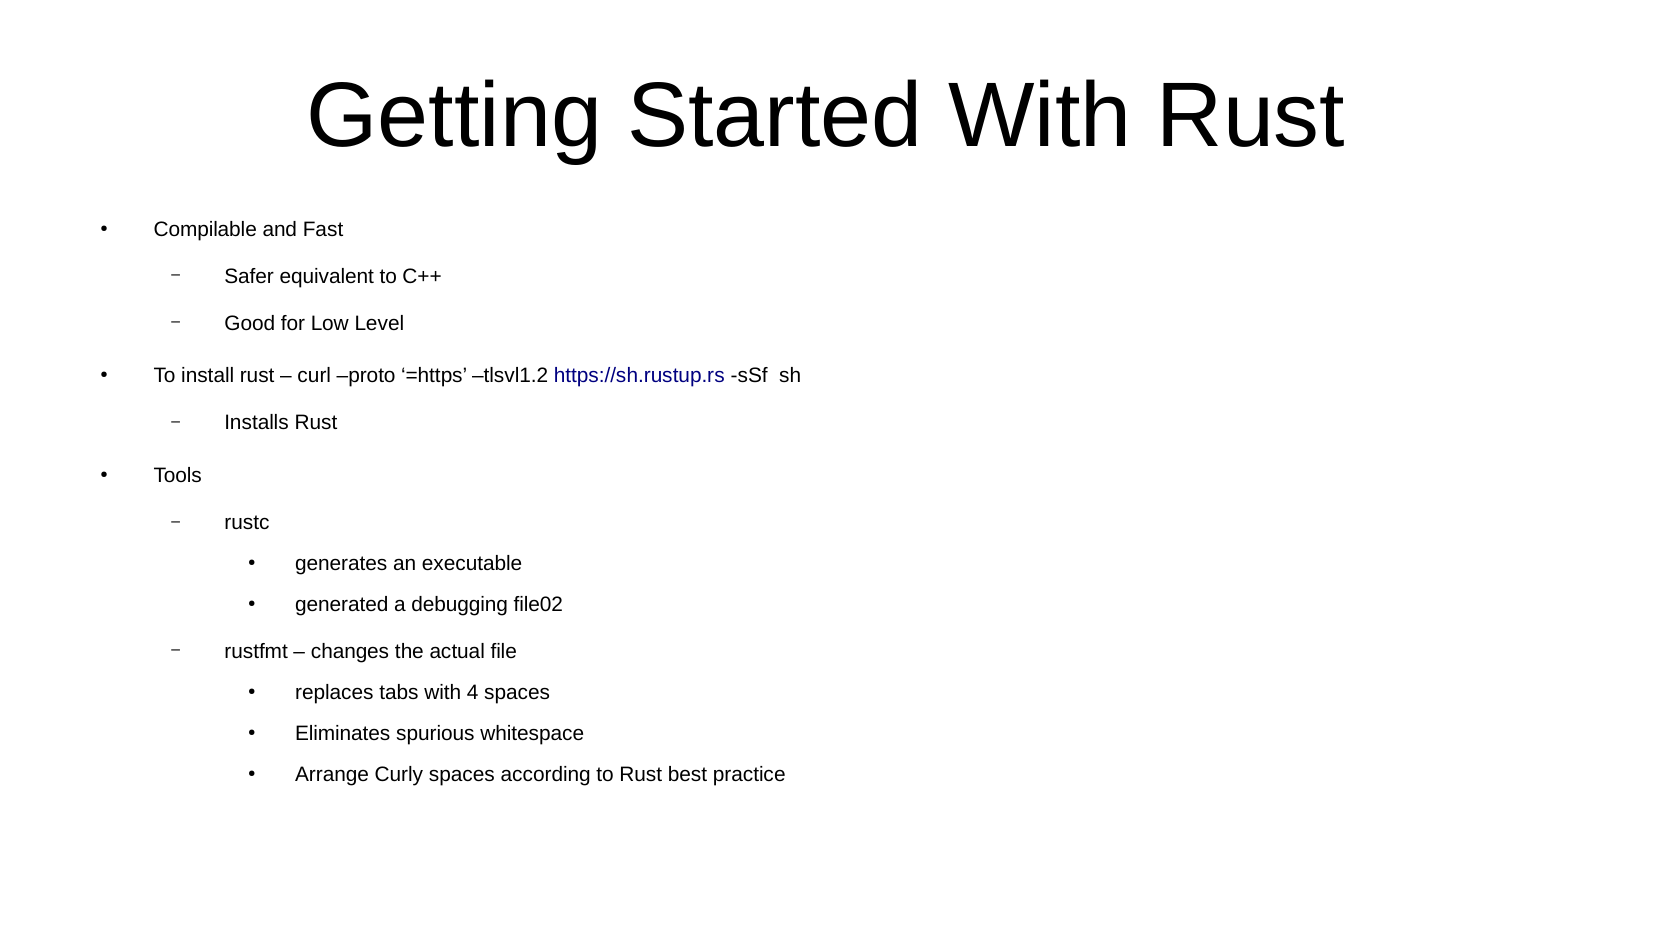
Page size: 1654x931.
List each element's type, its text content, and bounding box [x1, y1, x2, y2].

title Getting Started With Rust [82, 37, 1571, 193]
list Compilable and Fast Safer equivalent to C++ Good for Low Level To install rust – curl –proto ‘=https’ –tlsvl1.2 https://sh.rustup.rs -sSf sh Installs Rust Tools rustc generates an executable generated a debugging file02 rustfmt – changes the actual file replaces tabs with 4 spaces Eliminates spurious whitespace Arrange Curly spaces according to Rust best practice [82, 217, 1613, 901]
